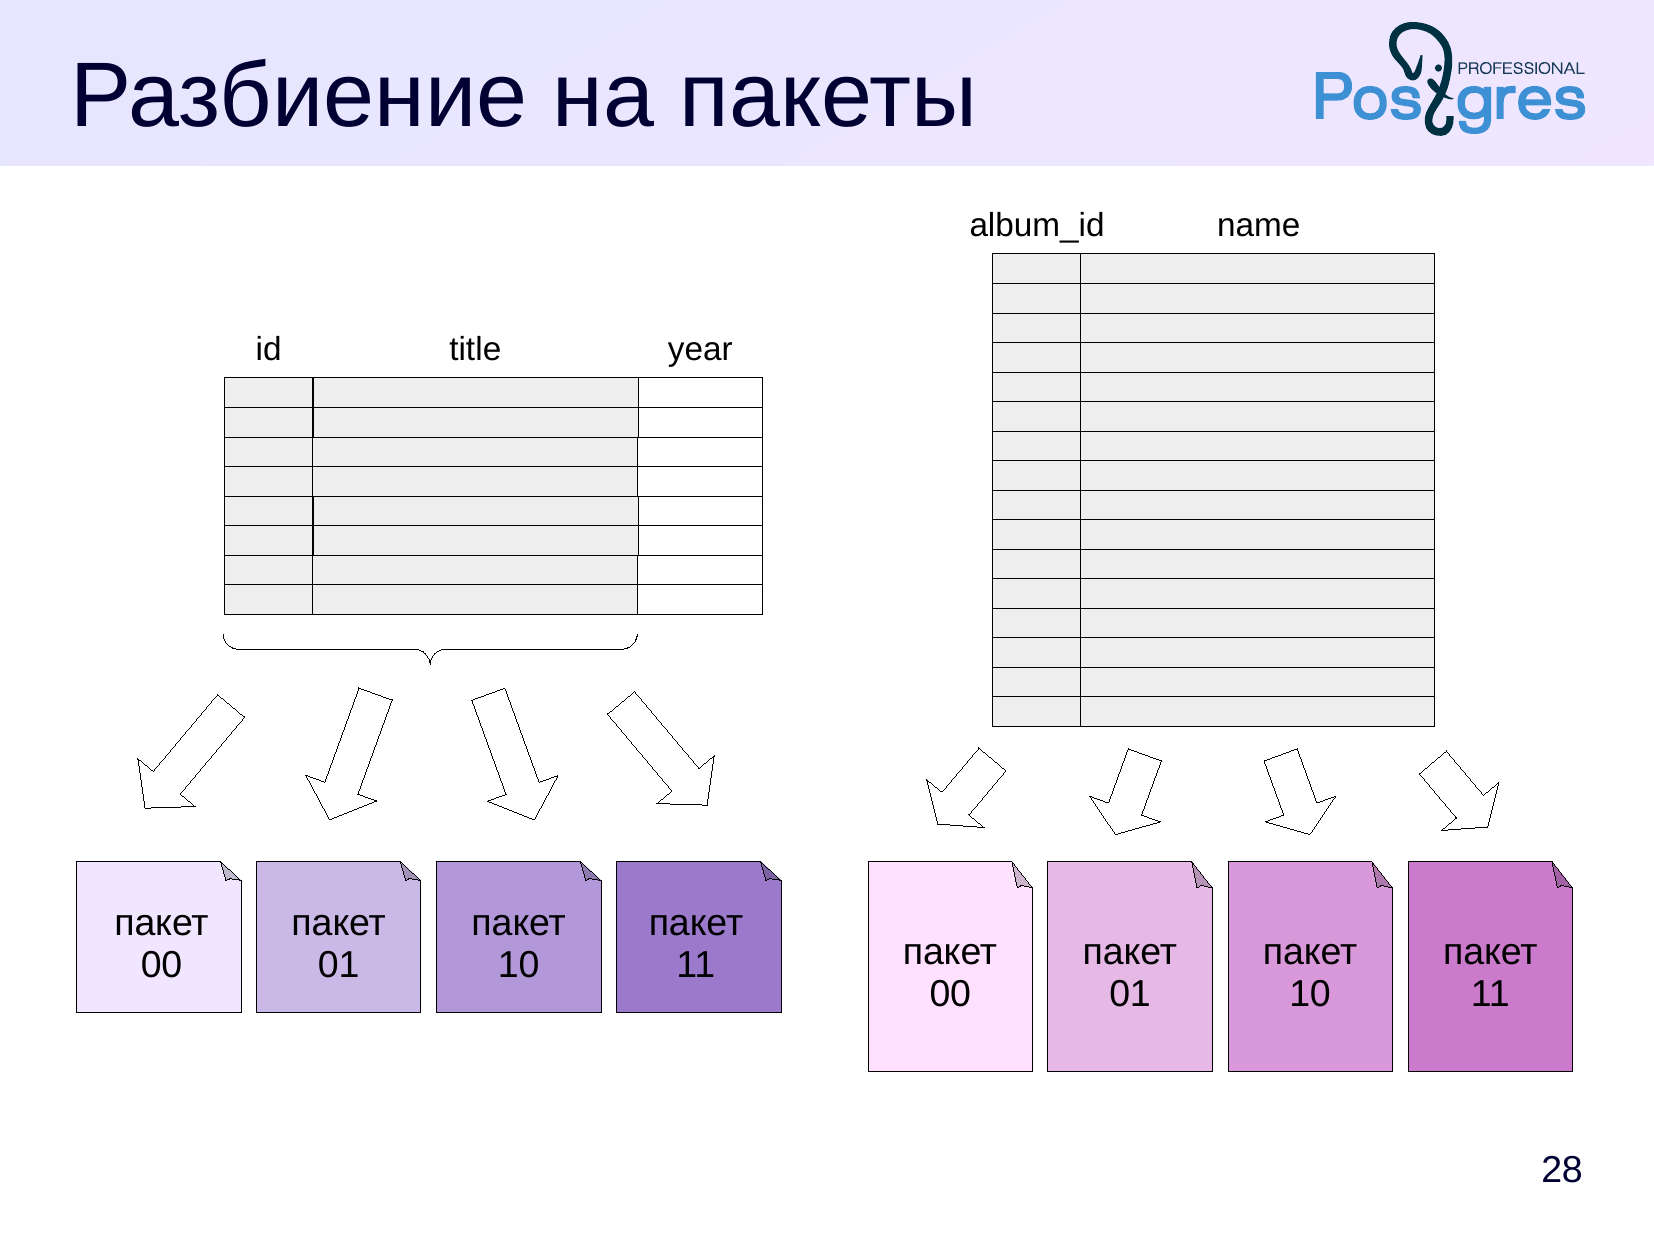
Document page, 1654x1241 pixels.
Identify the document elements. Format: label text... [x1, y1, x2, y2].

text_box id [224, 318, 312, 377]
text_box [137, 694, 245, 809]
text_box [436, 861, 602, 1013]
text_box [926, 747, 1006, 828]
text_box [868, 861, 1033, 1072]
text_box [1228, 861, 1393, 1072]
text_box name [1082, 194, 1436, 254]
title Разбиение на пакеты [70, 43, 1261, 151]
text_box пакет 11 [1428, 922, 1553, 1022]
text_box пакет 01 [276, 893, 412, 1006]
text_box [1089, 748, 1162, 835]
text_box title [312, 318, 637, 377]
text_box [224, 377, 763, 615]
text_box [256, 861, 421, 1013]
text_box пакет 00 [888, 922, 1013, 1022]
text_box [1408, 861, 1573, 1072]
text_box year [637, 318, 763, 377]
text_box album_id [993, 194, 1082, 253]
text_box пакет 11 [633, 893, 773, 1006]
text_box пакет 01 [1068, 922, 1193, 1022]
text_box [607, 691, 715, 806]
text_box [992, 253, 1435, 727]
text_box [305, 687, 393, 820]
text_box [1047, 861, 1213, 1072]
text_box [1264, 748, 1336, 835]
text_box пакет 10 [1248, 922, 1373, 1022]
text_box [471, 688, 558, 820]
text_box [616, 861, 782, 1013]
text_box [76, 861, 242, 1013]
text_box пакет 00 [99, 893, 235, 1006]
text_box [1419, 750, 1499, 831]
text_box пакет 10 [456, 893, 595, 1006]
